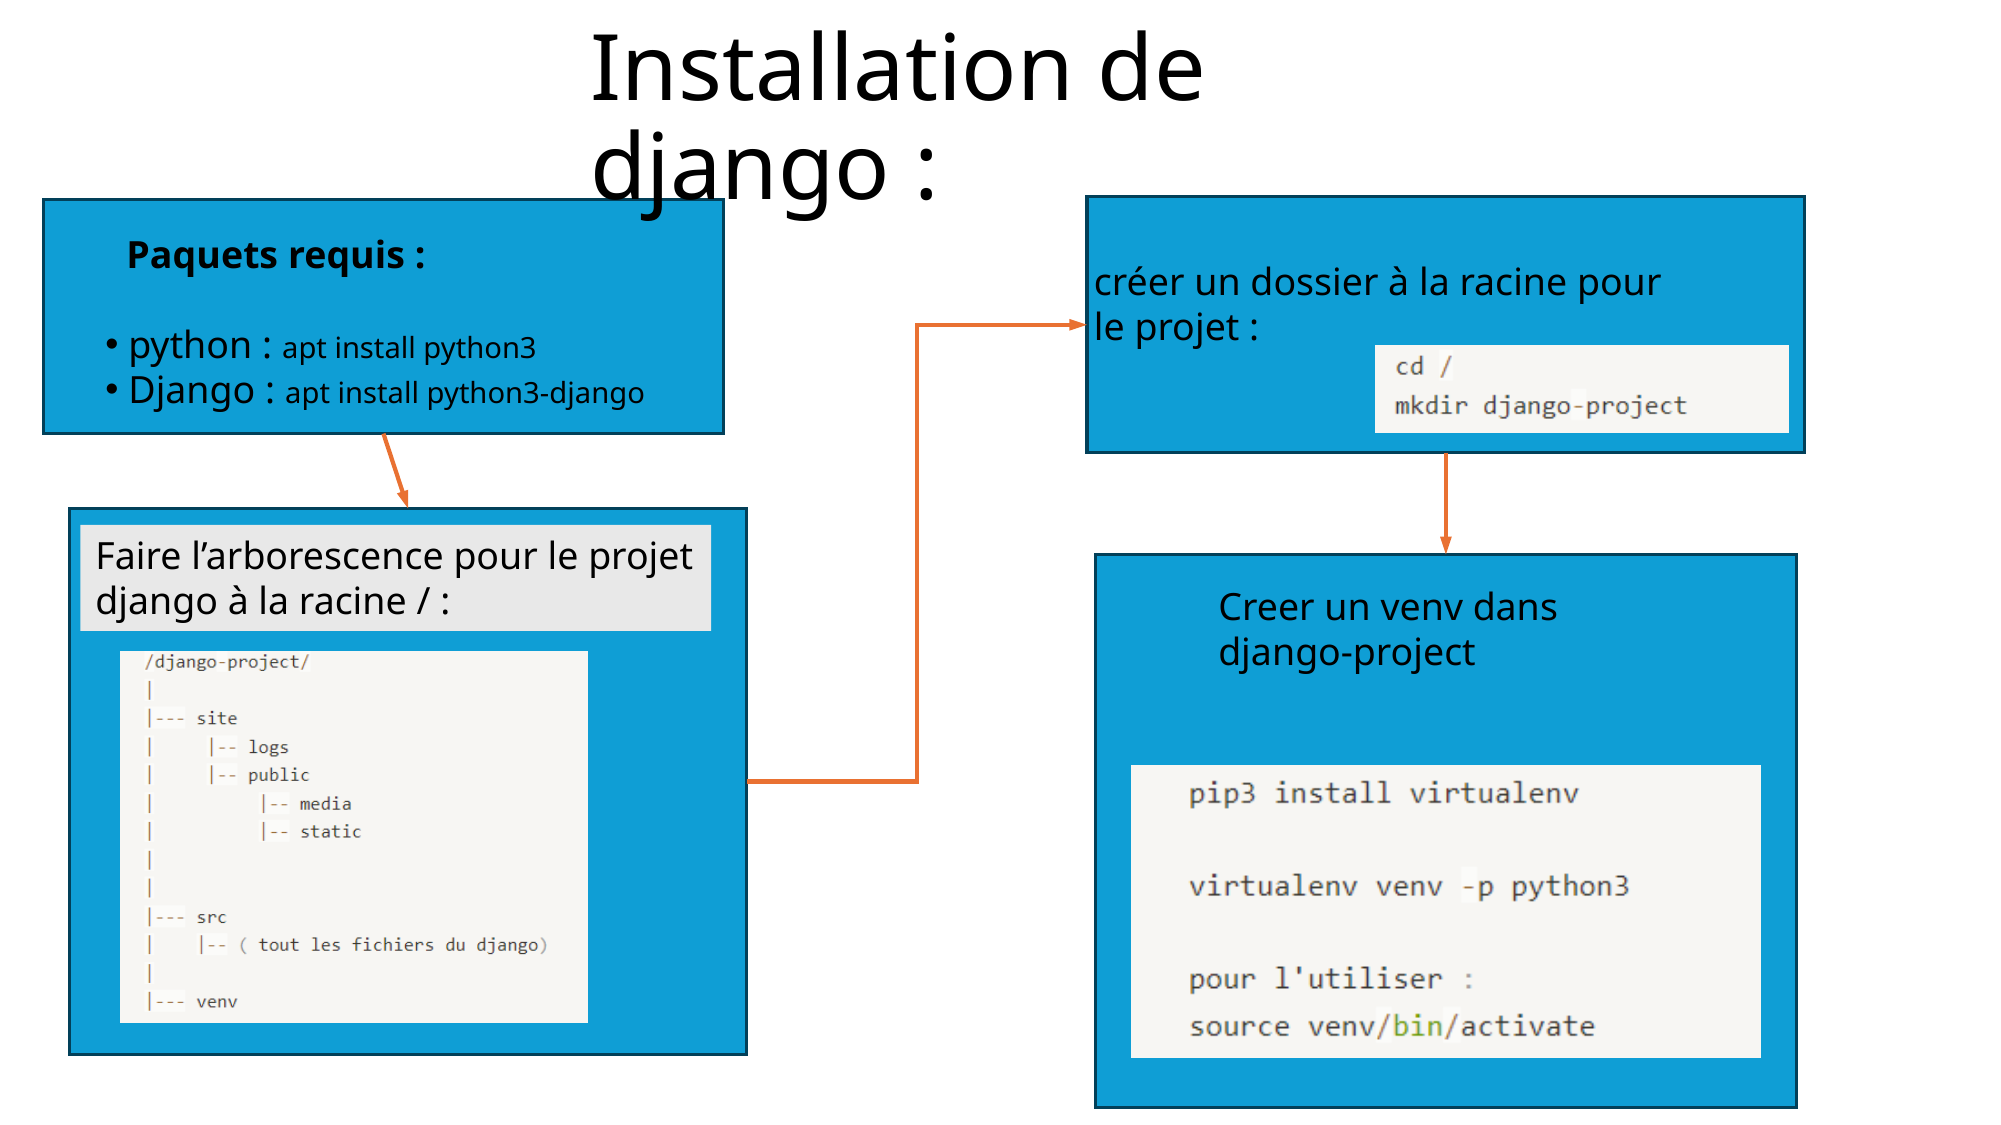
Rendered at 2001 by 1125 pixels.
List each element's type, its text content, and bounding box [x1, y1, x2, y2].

picture [1132, 766, 1760, 1057]
picture [121, 652, 587, 1022]
picture [1376, 346, 1788, 432]
text_box [43, 199, 723, 434]
text_box créer un dossier à la racine pour le projet : [1078, 250, 1797, 357]
text_box Creer un venv dans django-project [1203, 575, 1661, 727]
text_box [69, 508, 747, 1054]
text_box Faire l’arborescence pour le projet django à la racine / : [80, 524, 712, 631]
title Installation de django : [575, 11, 1438, 230]
text_box [1087, 197, 1805, 453]
text_box [1095, 554, 1797, 1108]
list Paquets requis : python : apt install python3 Django : apt install python3-django [90, 222, 686, 420]
